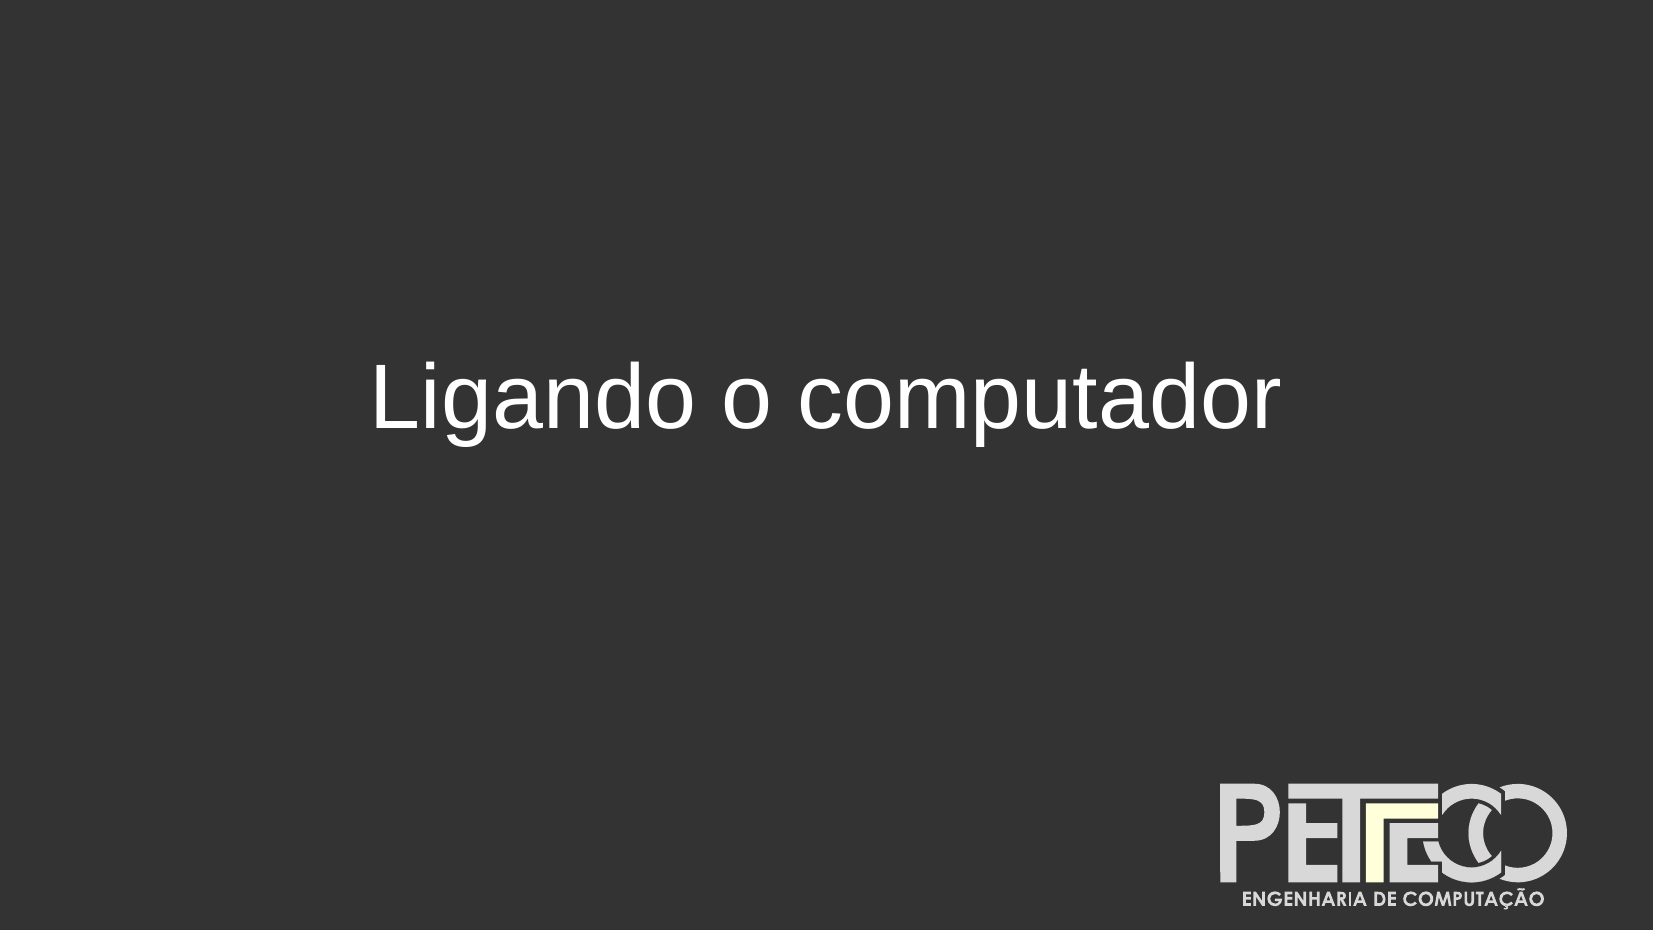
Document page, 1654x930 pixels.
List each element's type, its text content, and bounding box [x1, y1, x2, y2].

subtitle Ligando o computador [82, 37, 1571, 757]
